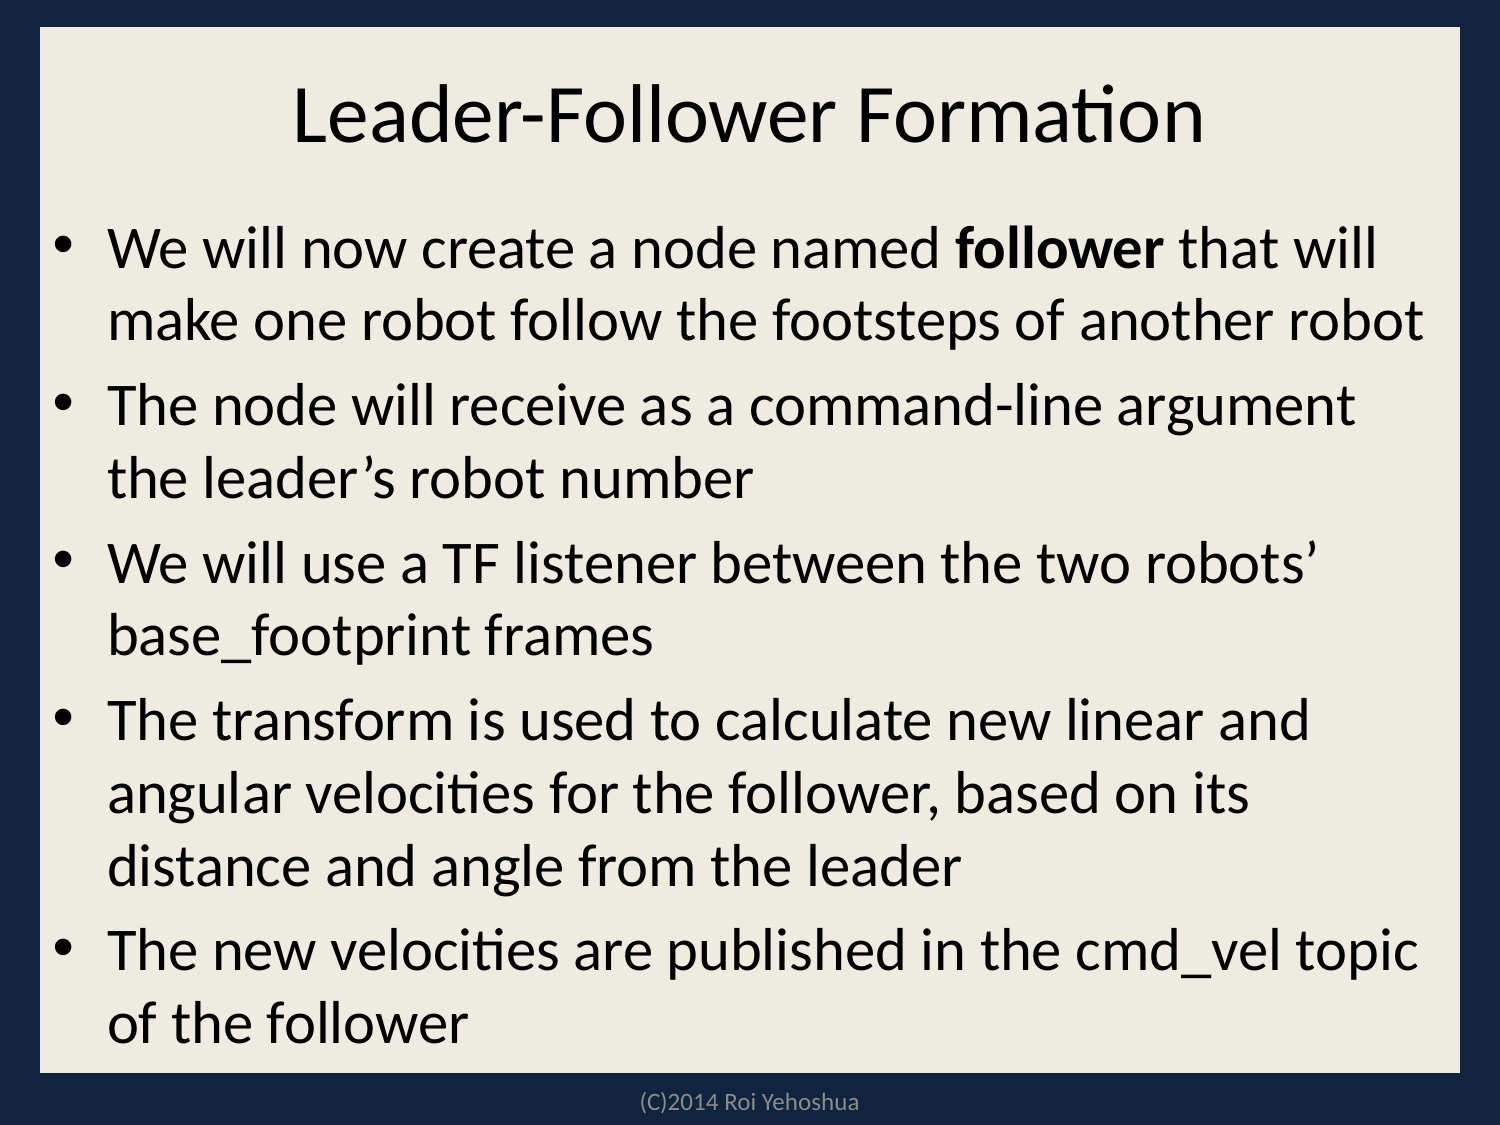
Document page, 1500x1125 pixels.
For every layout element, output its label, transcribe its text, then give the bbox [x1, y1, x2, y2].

list We will now create a node named follower that will make one robot follow the footsteps of another robot The node will receive as a command-line argument the leader’s robot number We will use a TF listener between the two robots’ base_footprint frames The transform is used to calculate new linear and angular velocities for the follower, based on its distance and angle from the leader The new velocities are published in the cmd_vel topic of the follower [37, 200, 1463, 1080]
footer (C)2014 Roi Yehoshua [512, 1074, 988, 1125]
title Leader-Follower Formation [37, 31, 1463, 188]
